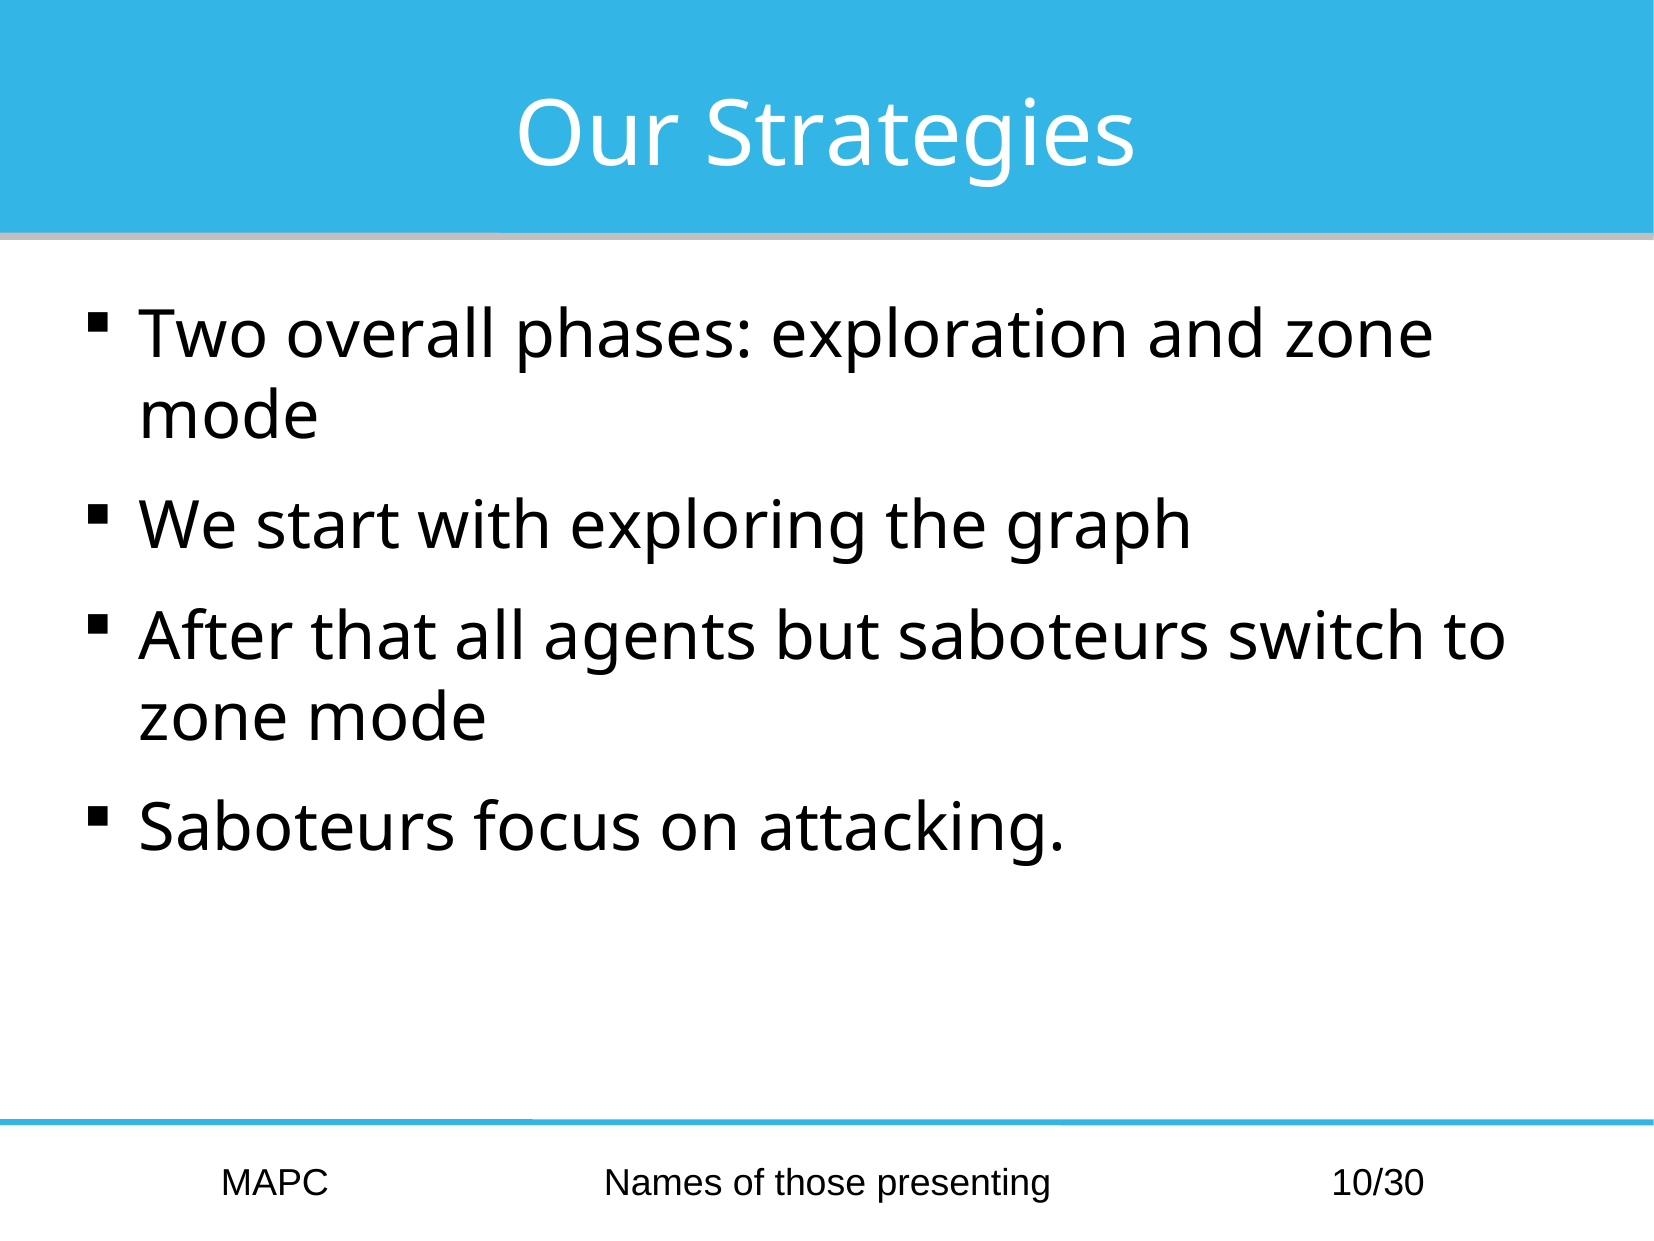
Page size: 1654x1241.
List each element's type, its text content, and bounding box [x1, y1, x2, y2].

list Two overall phases: exploration and zone mode We start with exploring the graph After that all agents but saboteurs switch to zone mode Saboteurs focus on attacking. [82, 290, 1571, 1109]
title Our Strategies [82, 49, 1571, 207]
